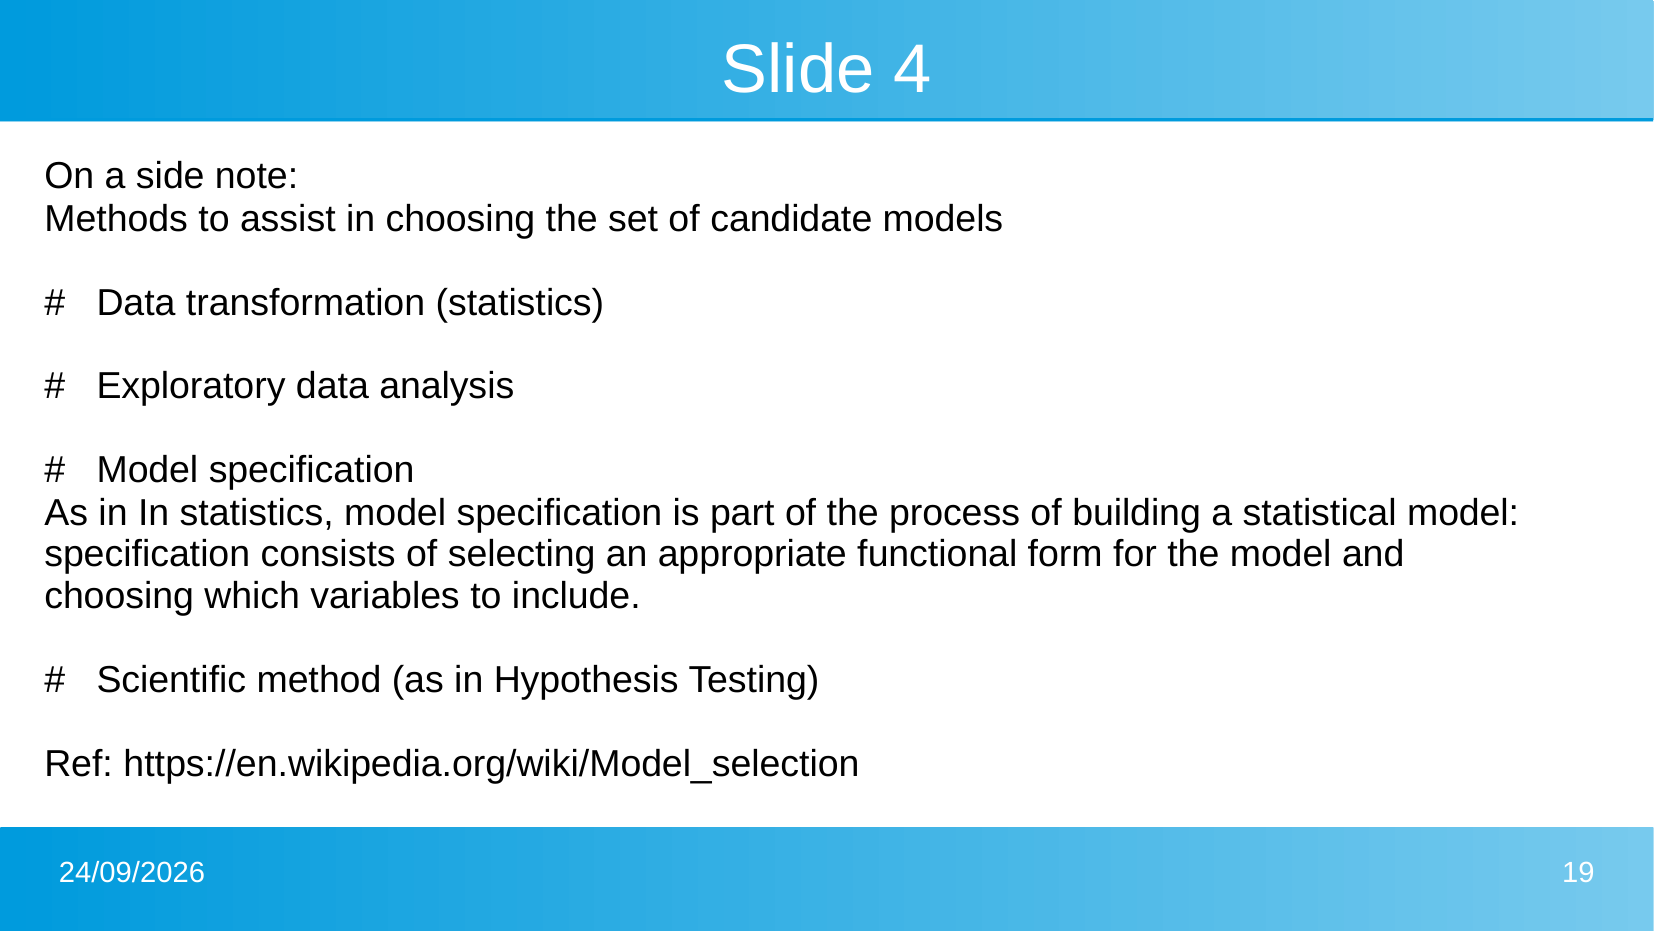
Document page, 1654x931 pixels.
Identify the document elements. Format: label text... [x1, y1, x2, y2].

title Slide 4 [59, 29, 1595, 108]
text_box On a side note: Methods to assist in choosing the set of candidate models # Data transformation (statistics) # Exploratory data analysis # Model specification As in In statistics, model specification is part of the process of building a statistical model: specification consists of selecting an appropriate functional form for the model and choosing which variables to include. # Scientific method (as in Hypothesis Testing) Ref: https://en.wikipedia.org/wiki/Model_selection [29, 147, 1565, 793]
